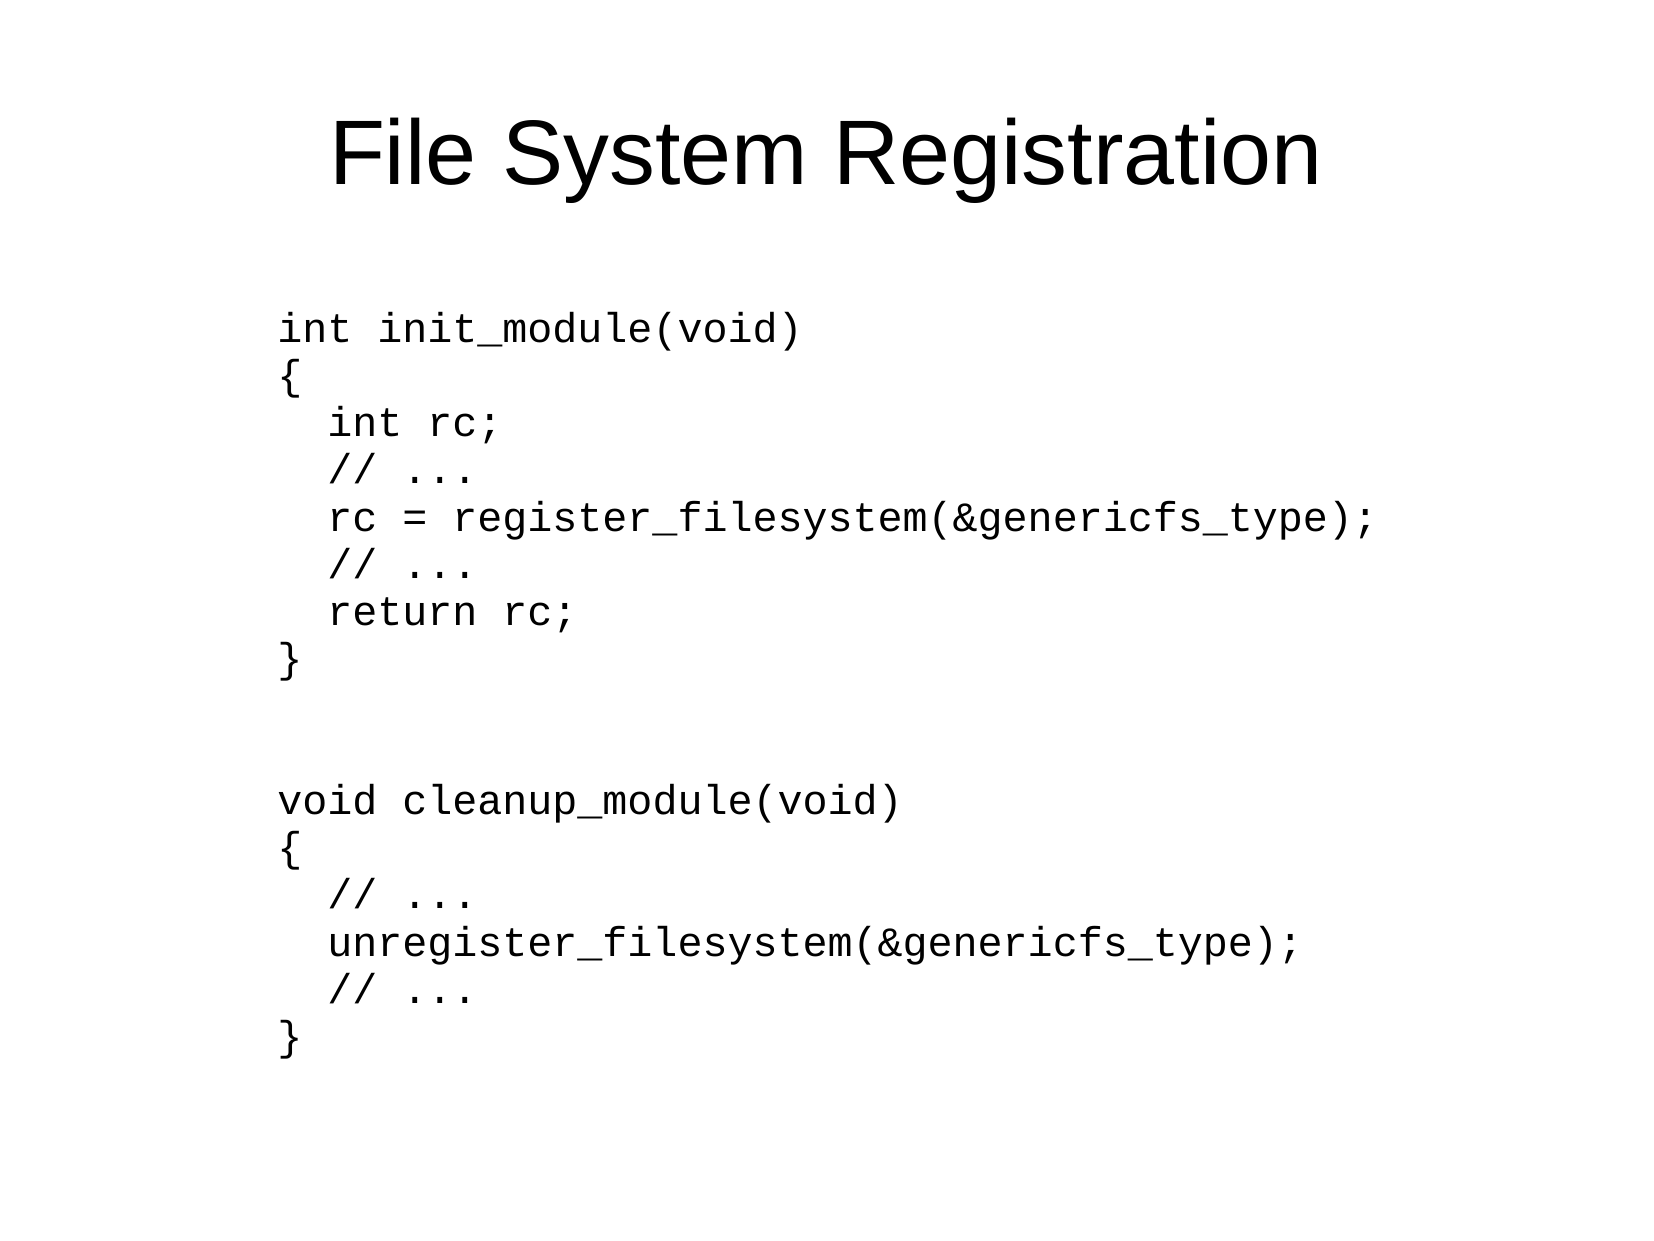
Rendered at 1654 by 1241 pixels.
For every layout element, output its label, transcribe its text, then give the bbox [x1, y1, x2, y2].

title File System Registration [82, 49, 1571, 257]
text_box int init_module(void) { int rc; // ... rc = register_filesystem(&genericfs_type); // ... return rc; } void cleanup_module(void) { // ... unregister_filesystem(&genericfs_type); // ... } [262, 300, 1393, 1076]
